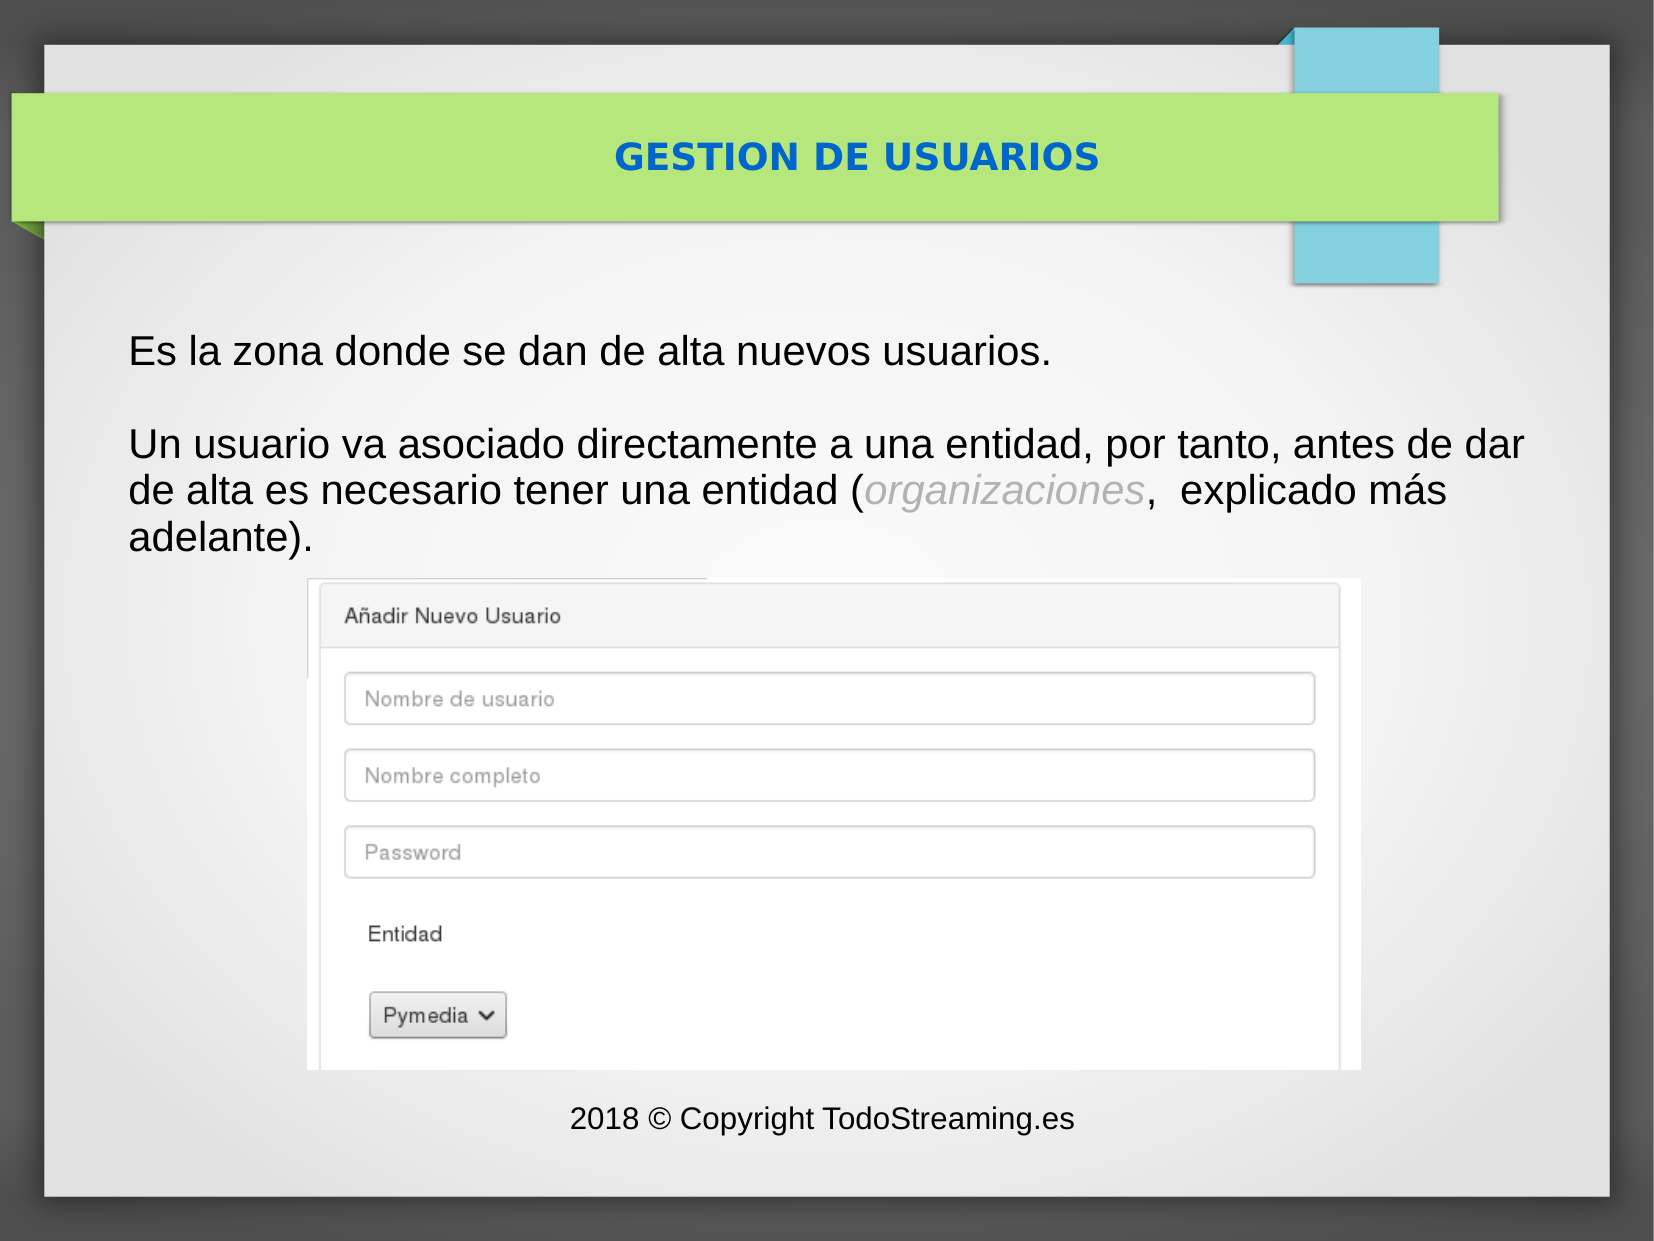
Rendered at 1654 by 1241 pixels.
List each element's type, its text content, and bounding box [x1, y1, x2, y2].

title GESTION DE USUARIOS [614, 113, 1111, 201]
text_box 2018 © Copyright TodoStreaming.es [555, 1094, 1099, 1146]
subtitle Es la zona donde se dan de alta nuevos usuarios. Un usuario va asociado directamente a una entidad, por tanto, antes de dar de alta es necesario tener una entidad (organizaciones, explicado más adelante). [128, 327, 1546, 607]
picture [0, 0, 1654, 1241]
